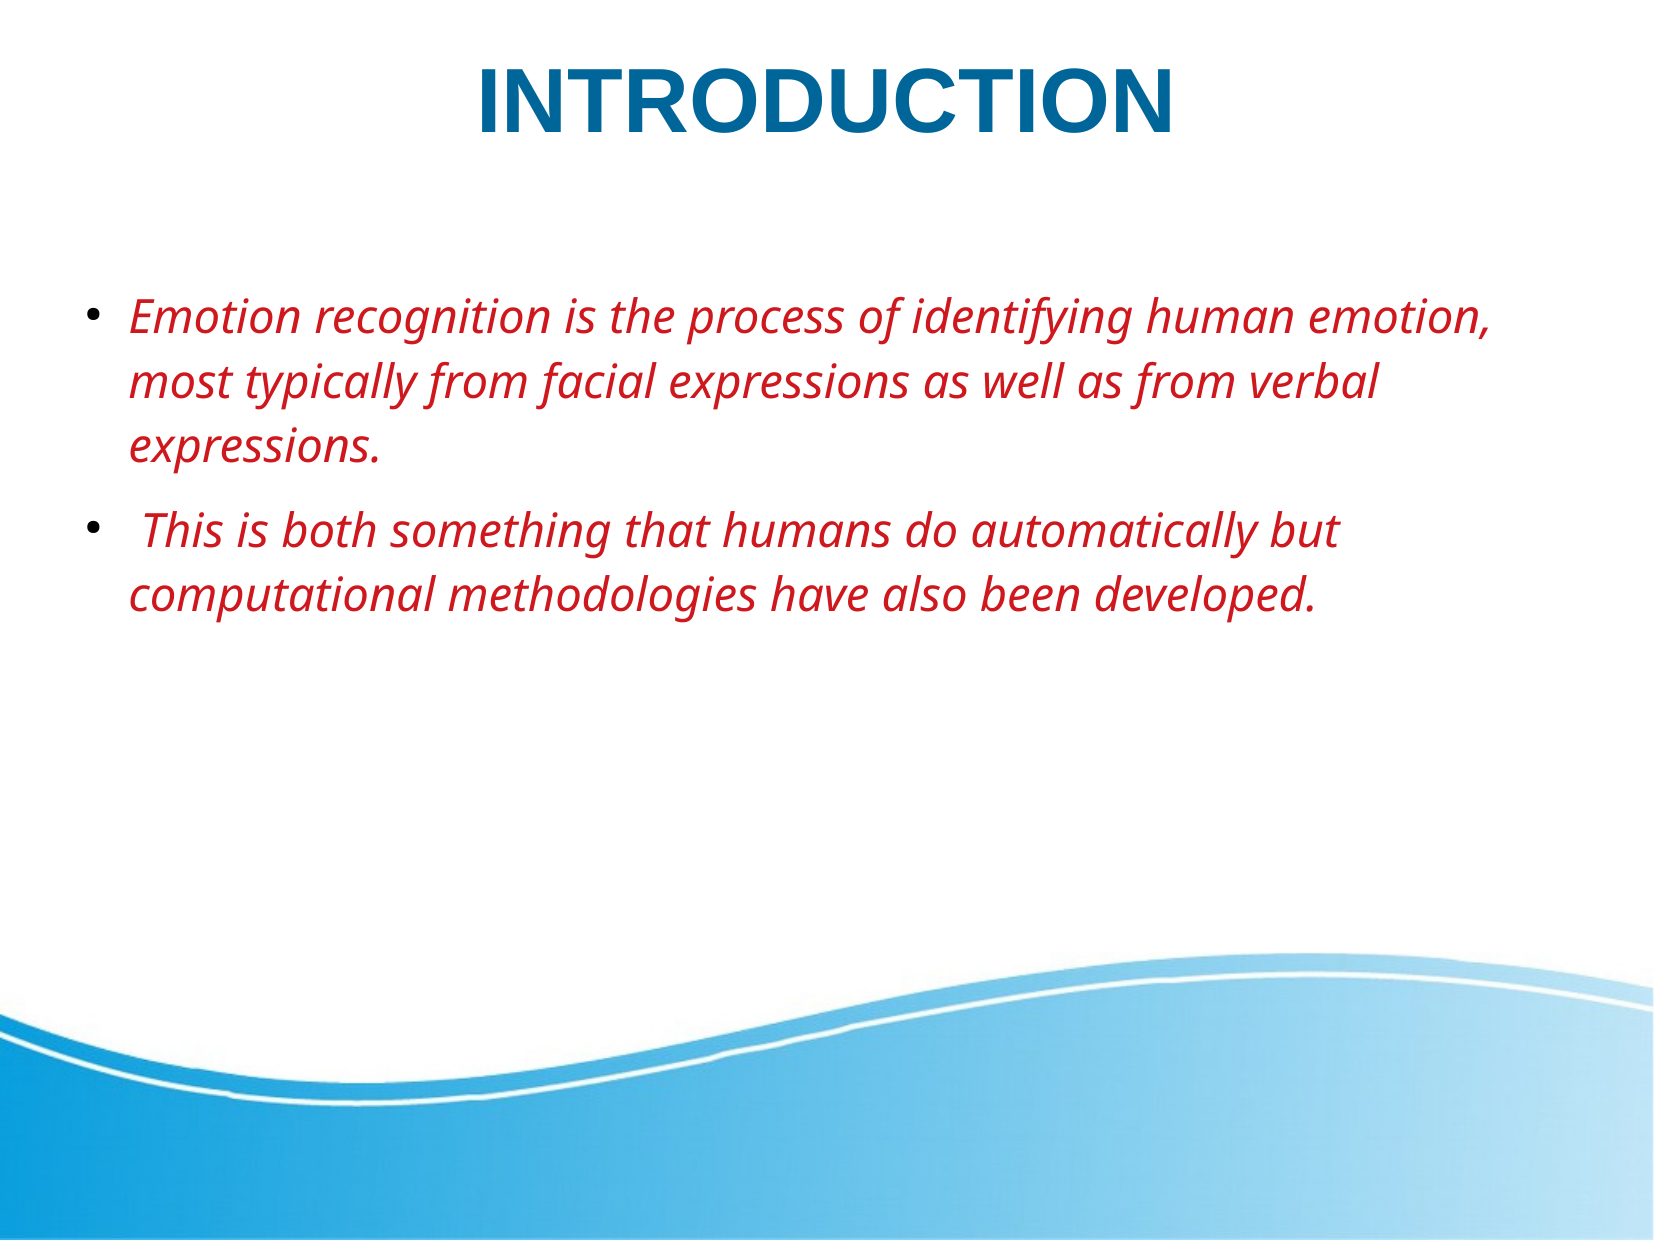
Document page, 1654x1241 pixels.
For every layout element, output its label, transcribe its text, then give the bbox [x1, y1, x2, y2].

list Emotion recognition is the process of identifying human emotion, most typically from facial expressions as well as from verbal expressions. This is both something that humans do automatically but computational methodologies have also been developed. [70, 283, 1560, 628]
picture [0, 952, 1654, 1240]
title INTRODUCTION [82, 49, 1571, 154]
